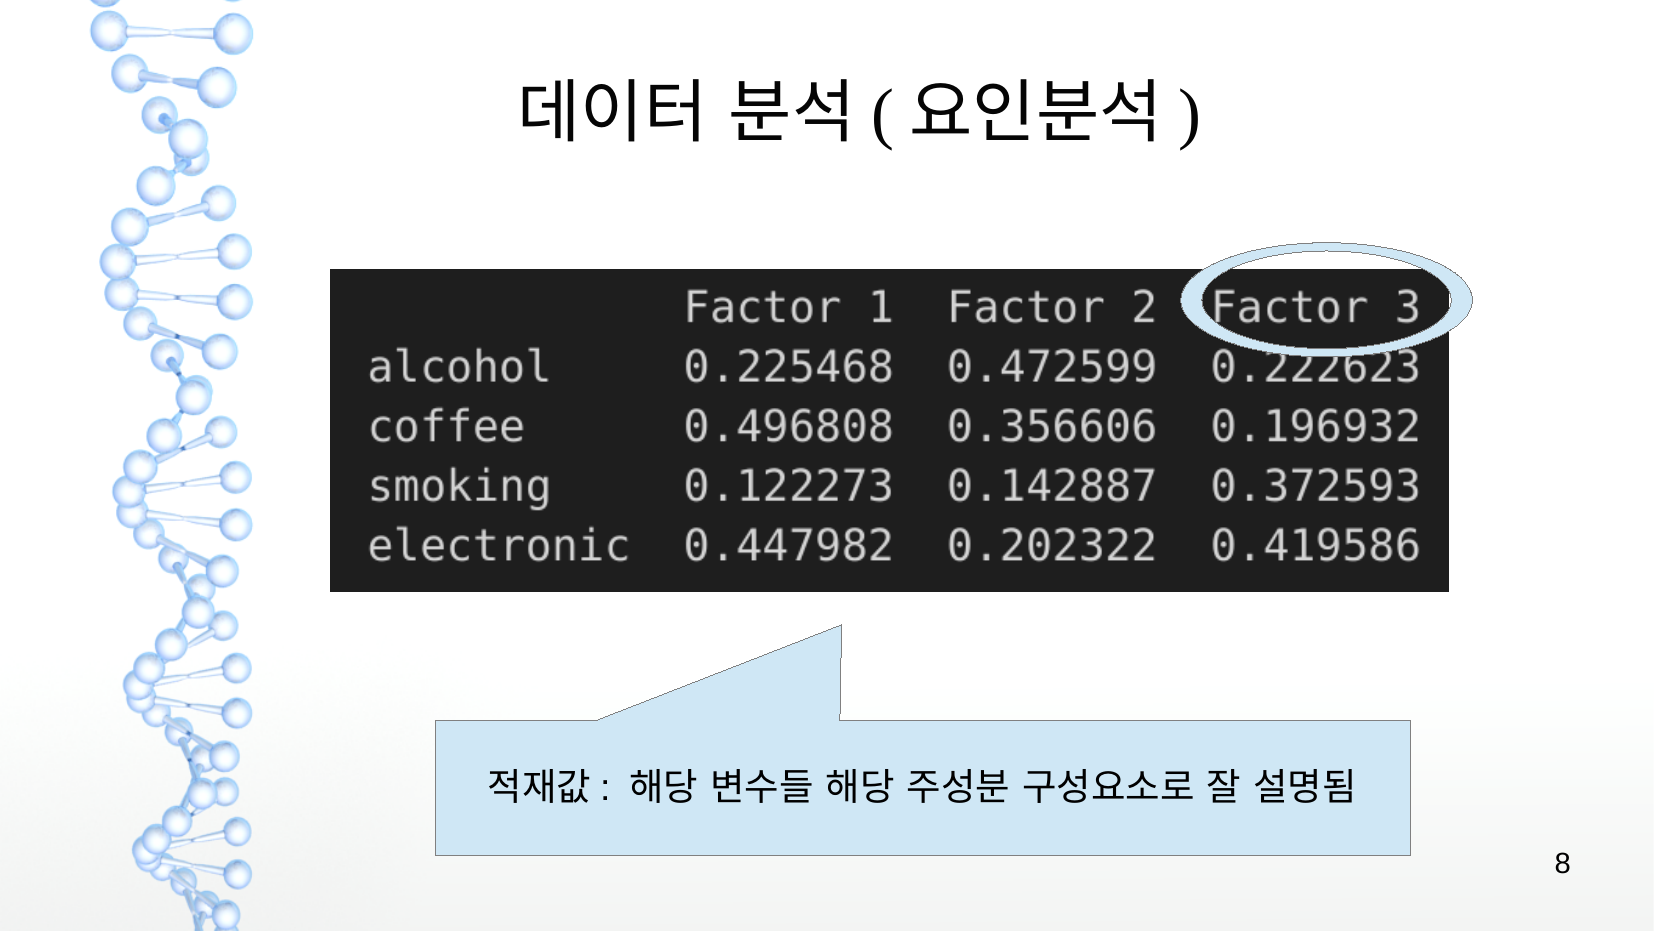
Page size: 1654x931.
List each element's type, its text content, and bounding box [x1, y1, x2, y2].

text_box 적재값: 해당 변수들 해당 주성분 구성요소로 잘 설명됨 [435, 624, 1411, 856]
picture [0, 0, 1654, 931]
text_box [1180, 242, 1473, 357]
title 데이터 분석(요인분석) [265, 35, 1595, 189]
